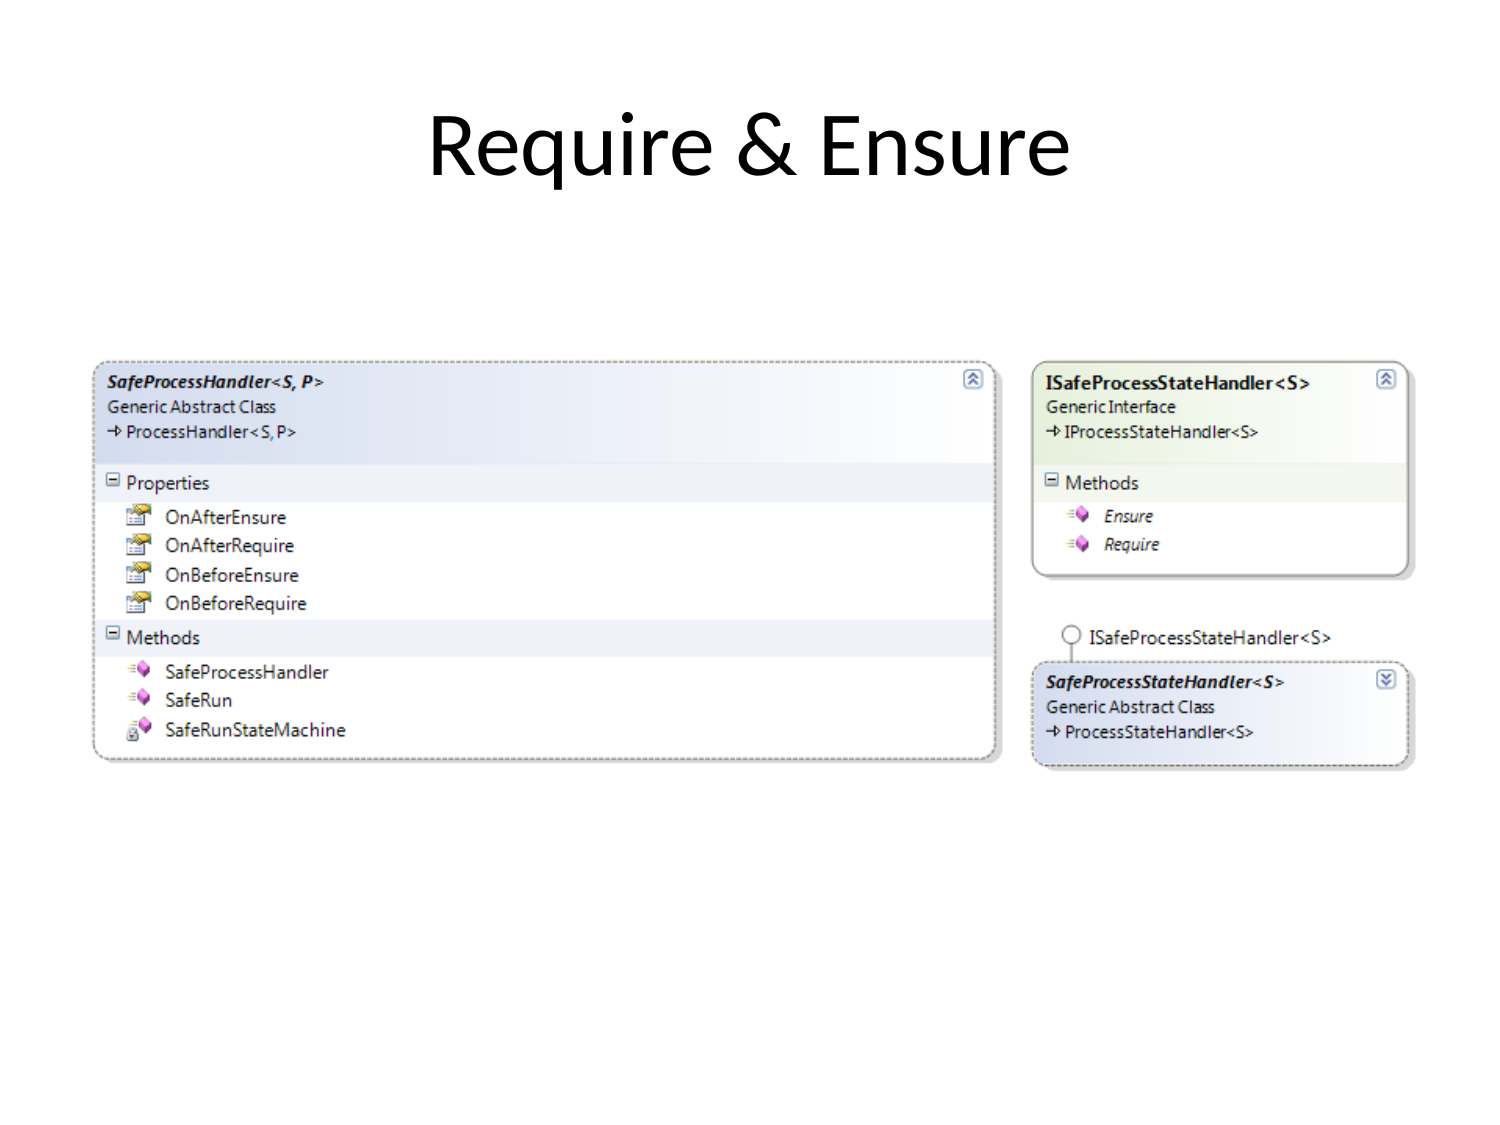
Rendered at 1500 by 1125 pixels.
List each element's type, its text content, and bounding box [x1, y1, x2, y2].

picture [78, 346, 1422, 779]
title Require & Ensure [75, 45, 1425, 233]
